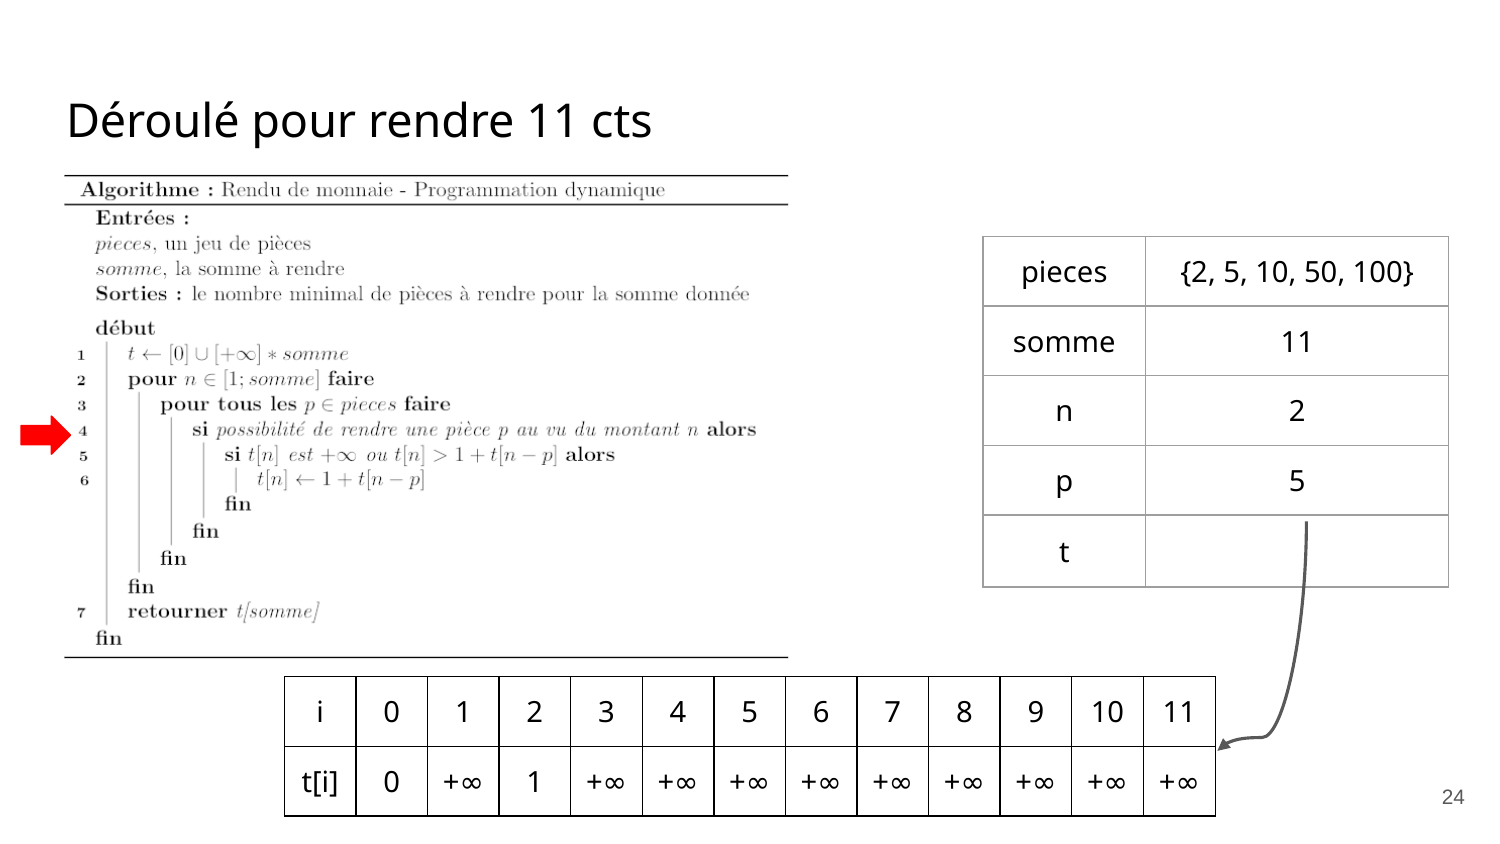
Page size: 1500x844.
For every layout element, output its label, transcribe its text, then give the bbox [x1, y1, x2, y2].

table_header 10 [1072, 677, 1143, 746]
table_cell +∞ [571, 747, 642, 815]
table_cell +∞ [929, 747, 999, 815]
table_cell 5 [1146, 446, 1448, 514]
table_header i [285, 677, 355, 746]
table_header 5 [715, 677, 785, 746]
table_header 7 [858, 677, 928, 746]
table_cell p [984, 446, 1145, 514]
table_cell +∞ [643, 747, 713, 815]
table_header 9 [1001, 677, 1071, 746]
table_header 11 [1144, 677, 1215, 746]
table_cell t[i] [285, 747, 355, 815]
text_box [21, 416, 71, 455]
table_header 1 [428, 677, 498, 746]
table_header 0 [357, 677, 427, 746]
table_cell +∞ [858, 747, 928, 815]
table_cell +∞ [428, 747, 498, 815]
table_cell 0 [357, 747, 427, 815]
table_header pieces [984, 237, 1145, 305]
picture [63, 173, 789, 660]
table_cell 2 [1146, 376, 1448, 445]
table_cell 11 [1146, 307, 1448, 375]
table_cell n [984, 376, 1145, 445]
title Déroulé pour rendre 11 cts [51, 72, 1449, 167]
table_cell somme [984, 307, 1145, 375]
table_cell +∞ [1144, 747, 1215, 815]
table_header 8 [929, 677, 999, 746]
slide_number <numéro> [1389, 764, 1480, 830]
table_cell +∞ [786, 747, 856, 815]
table_cell [1146, 516, 1448, 586]
table_cell +∞ [715, 747, 785, 815]
table_header {2, 5, 10, 50, 100} [1146, 237, 1448, 305]
table_header 6 [786, 677, 856, 746]
table_cell t [984, 516, 1145, 586]
table_cell 1 [500, 747, 570, 815]
table_header 3 [571, 677, 642, 746]
table_cell +∞ [1072, 747, 1143, 815]
table_header 2 [500, 677, 570, 746]
table_header 4 [643, 677, 713, 746]
table_cell +∞ [1001, 747, 1071, 815]
